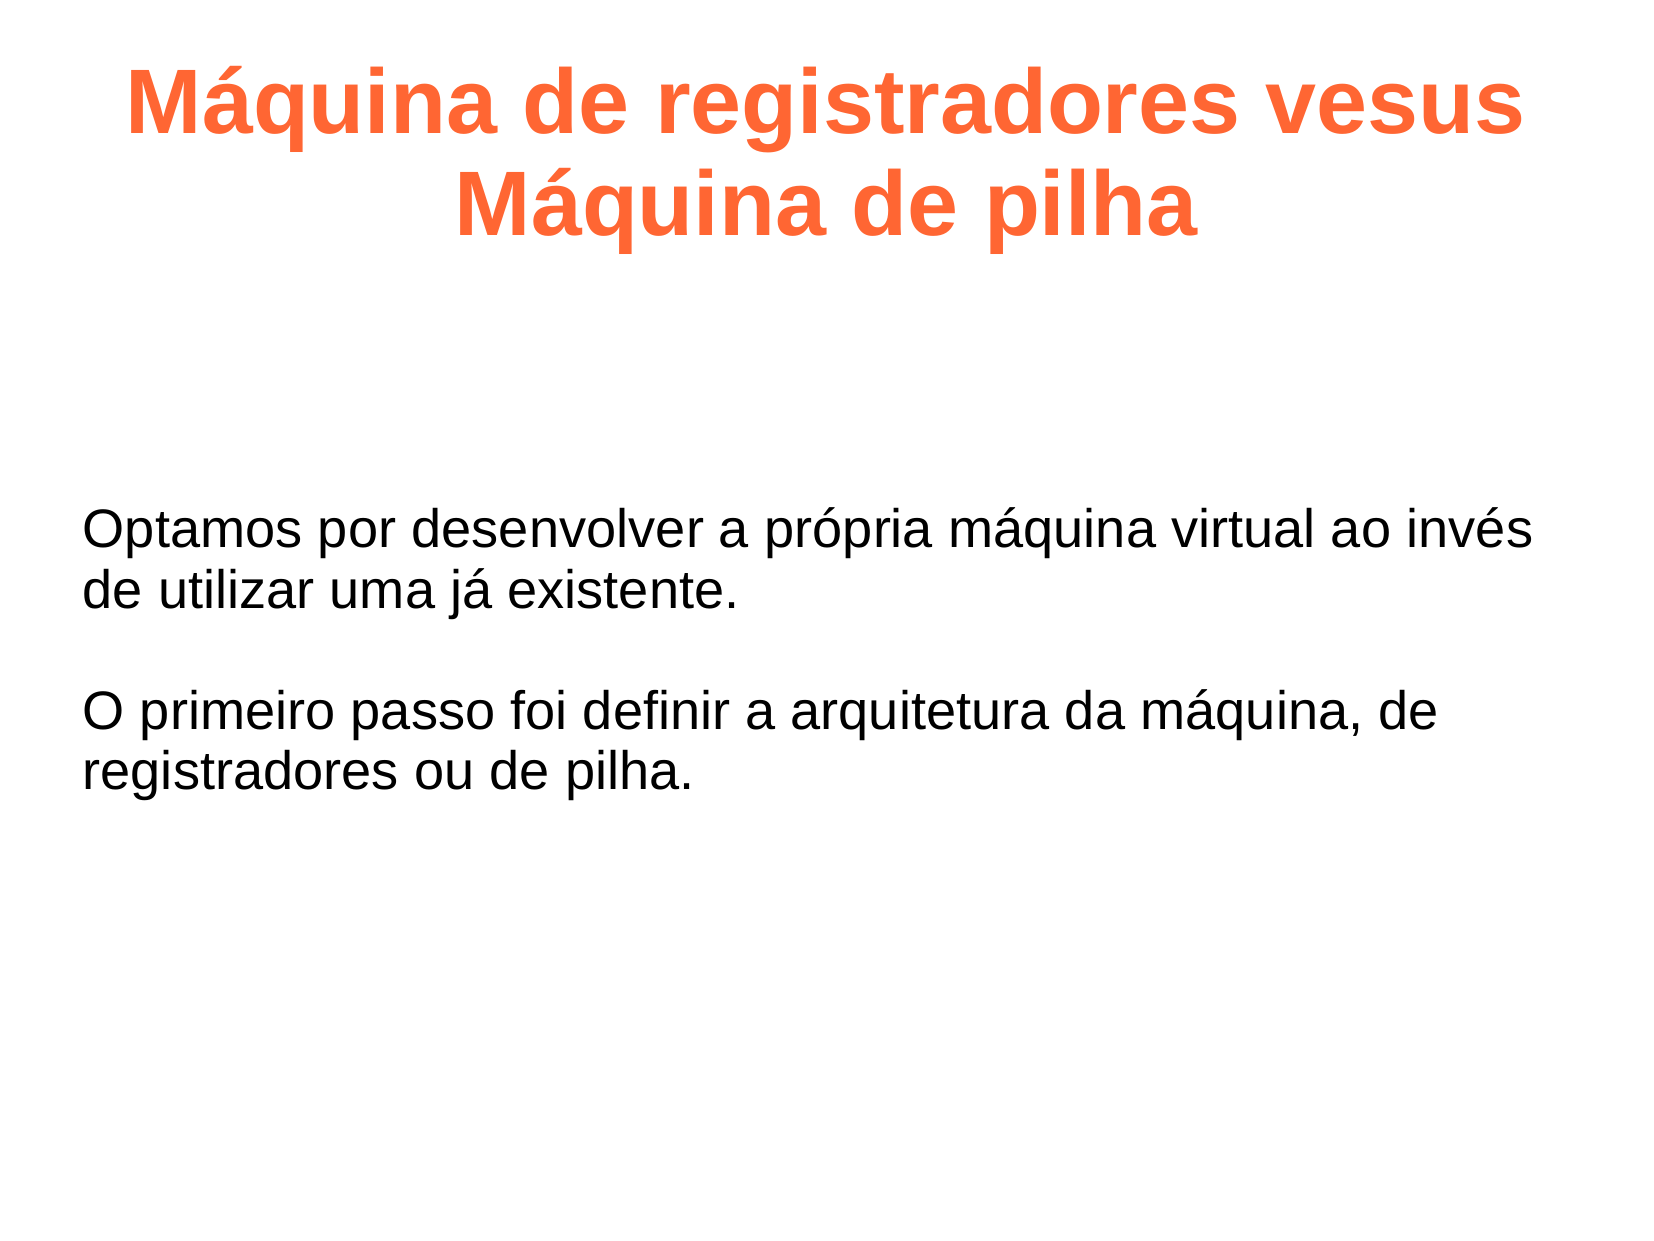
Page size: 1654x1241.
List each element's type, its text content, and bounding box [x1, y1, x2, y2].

subtitle Optamos por desenvolver a própria máquina virtual ao invés de utilizar uma já existente. O primeiro passo foi definir a arquitetura da máquina, de registradores ou de pilha. [82, 290, 1538, 1010]
title Máquina de registradores vesus Máquina de pilha [82, 49, 1571, 257]
